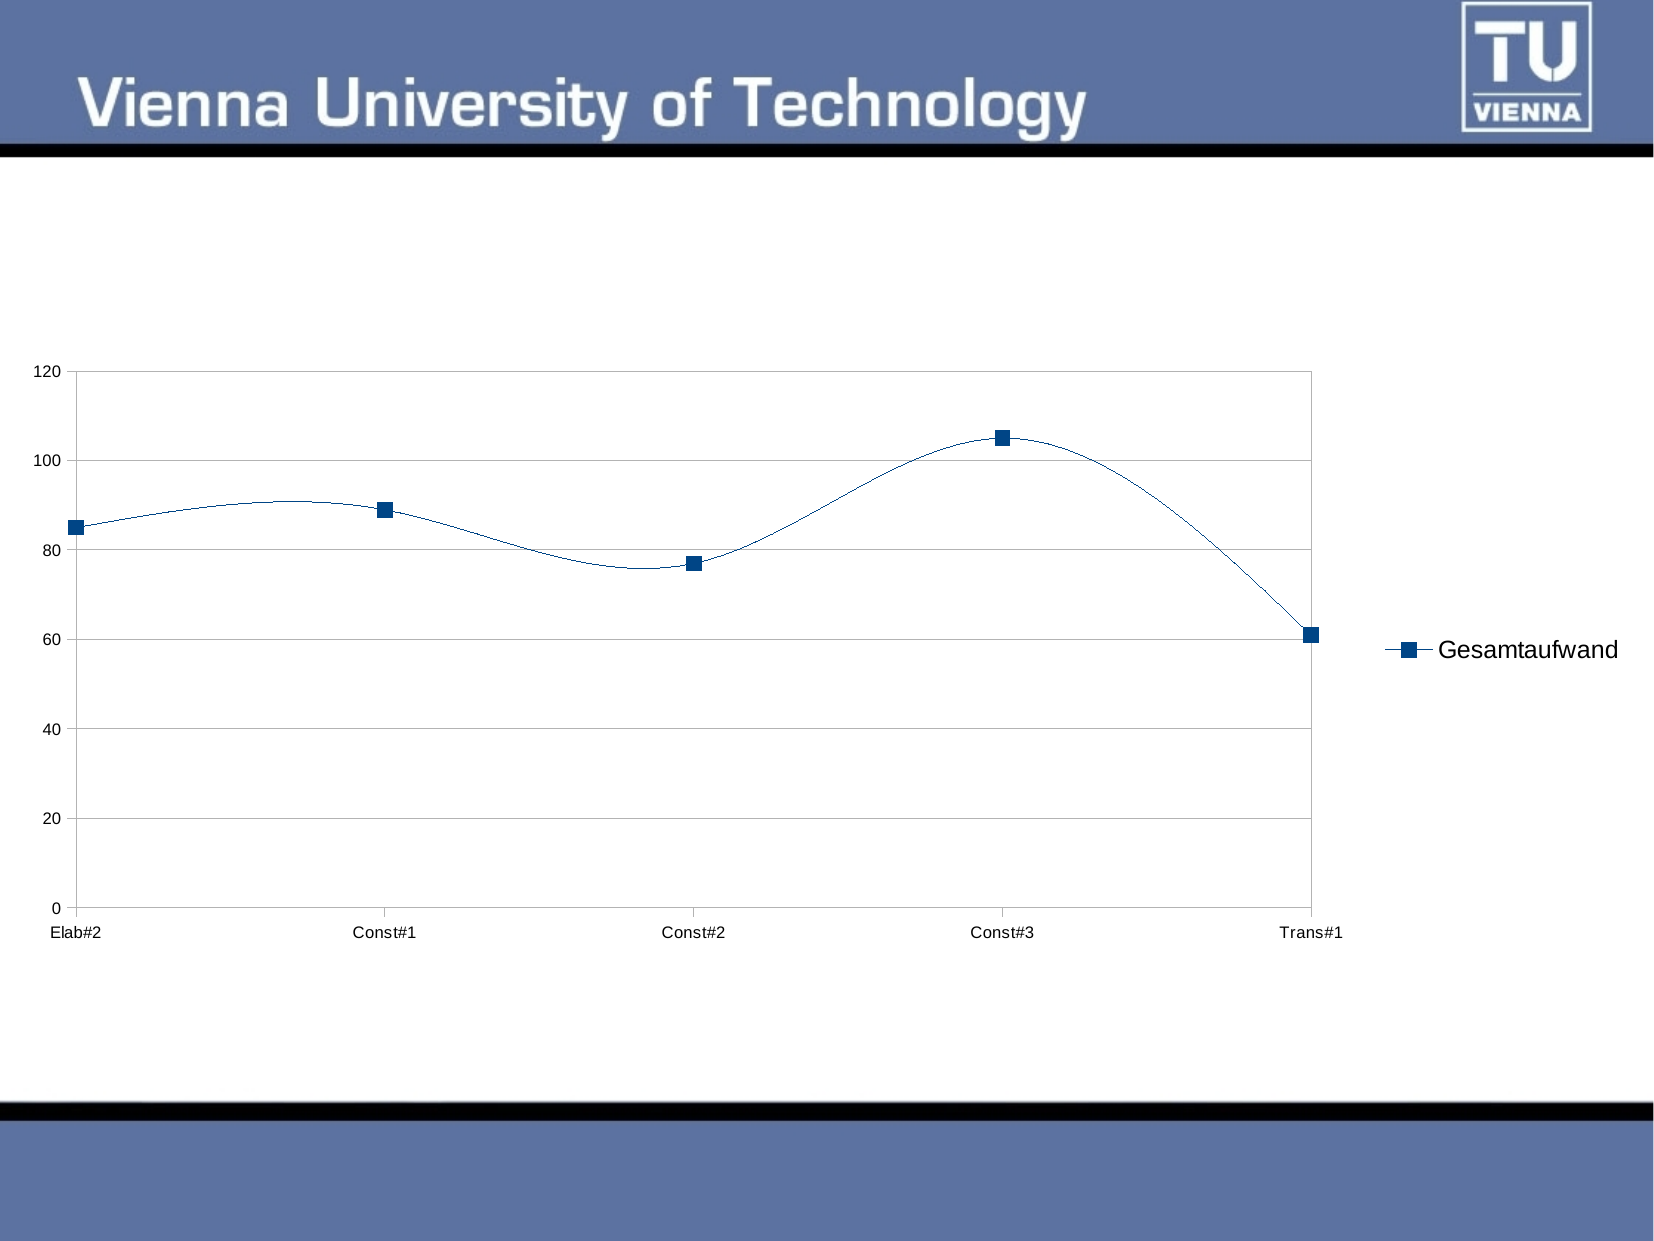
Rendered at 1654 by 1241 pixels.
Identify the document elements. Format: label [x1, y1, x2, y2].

picture [0, 967, 1654, 1241]
chart [0, 349, 1654, 967]
picture [0, 0, 1654, 349]
